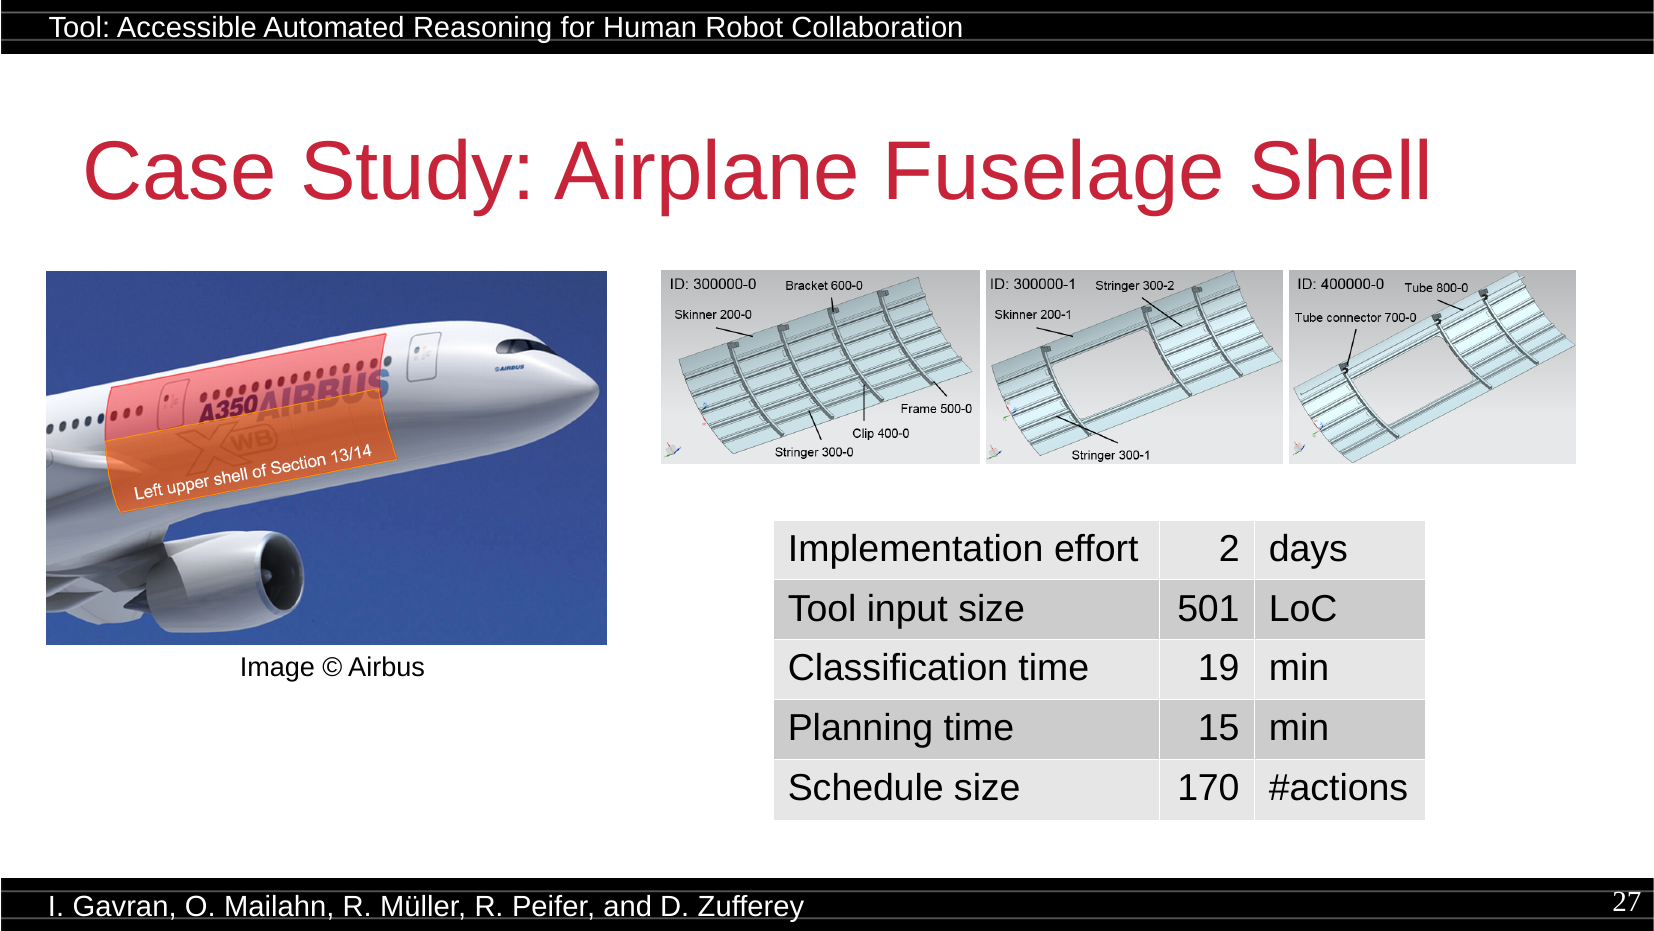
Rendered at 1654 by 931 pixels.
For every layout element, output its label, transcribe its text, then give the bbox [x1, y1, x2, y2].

table_cell Classification time [774, 640, 1159, 699]
table_cell Tool input size [774, 580, 1159, 639]
text_box Tool: Accessible Automated Reasoning for Human Robot Collaboration [33, 4, 980, 52]
table_cell #actions [1255, 760, 1425, 820]
text_box I. Gavran, O. Mailahn, R. Müller, R. Peifer, and D. Zufferey [33, 882, 821, 931]
table_cell min [1255, 640, 1425, 699]
table_cell LoC [1255, 580, 1425, 639]
table_header 2 [1160, 521, 1254, 579]
text_box Image © Airbus [225, 644, 448, 691]
table_header Implementation effort [774, 521, 1159, 579]
table_cell min [1255, 700, 1425, 759]
picture [660, 269, 1576, 470]
table_cell 170 [1160, 760, 1254, 820]
table_cell Planning time [774, 700, 1159, 759]
table_cell Schedule size [774, 760, 1159, 820]
picture [46, 271, 607, 646]
table_cell 501 [1160, 580, 1254, 639]
picture [1, 878, 1654, 931]
table_cell 19 [1160, 640, 1254, 699]
table_header days [1255, 521, 1425, 579]
picture [1, 0, 1654, 54]
title Case Study: Airplane Fuselage Shell [82, 92, 1571, 249]
table_cell 15 [1160, 700, 1254, 759]
